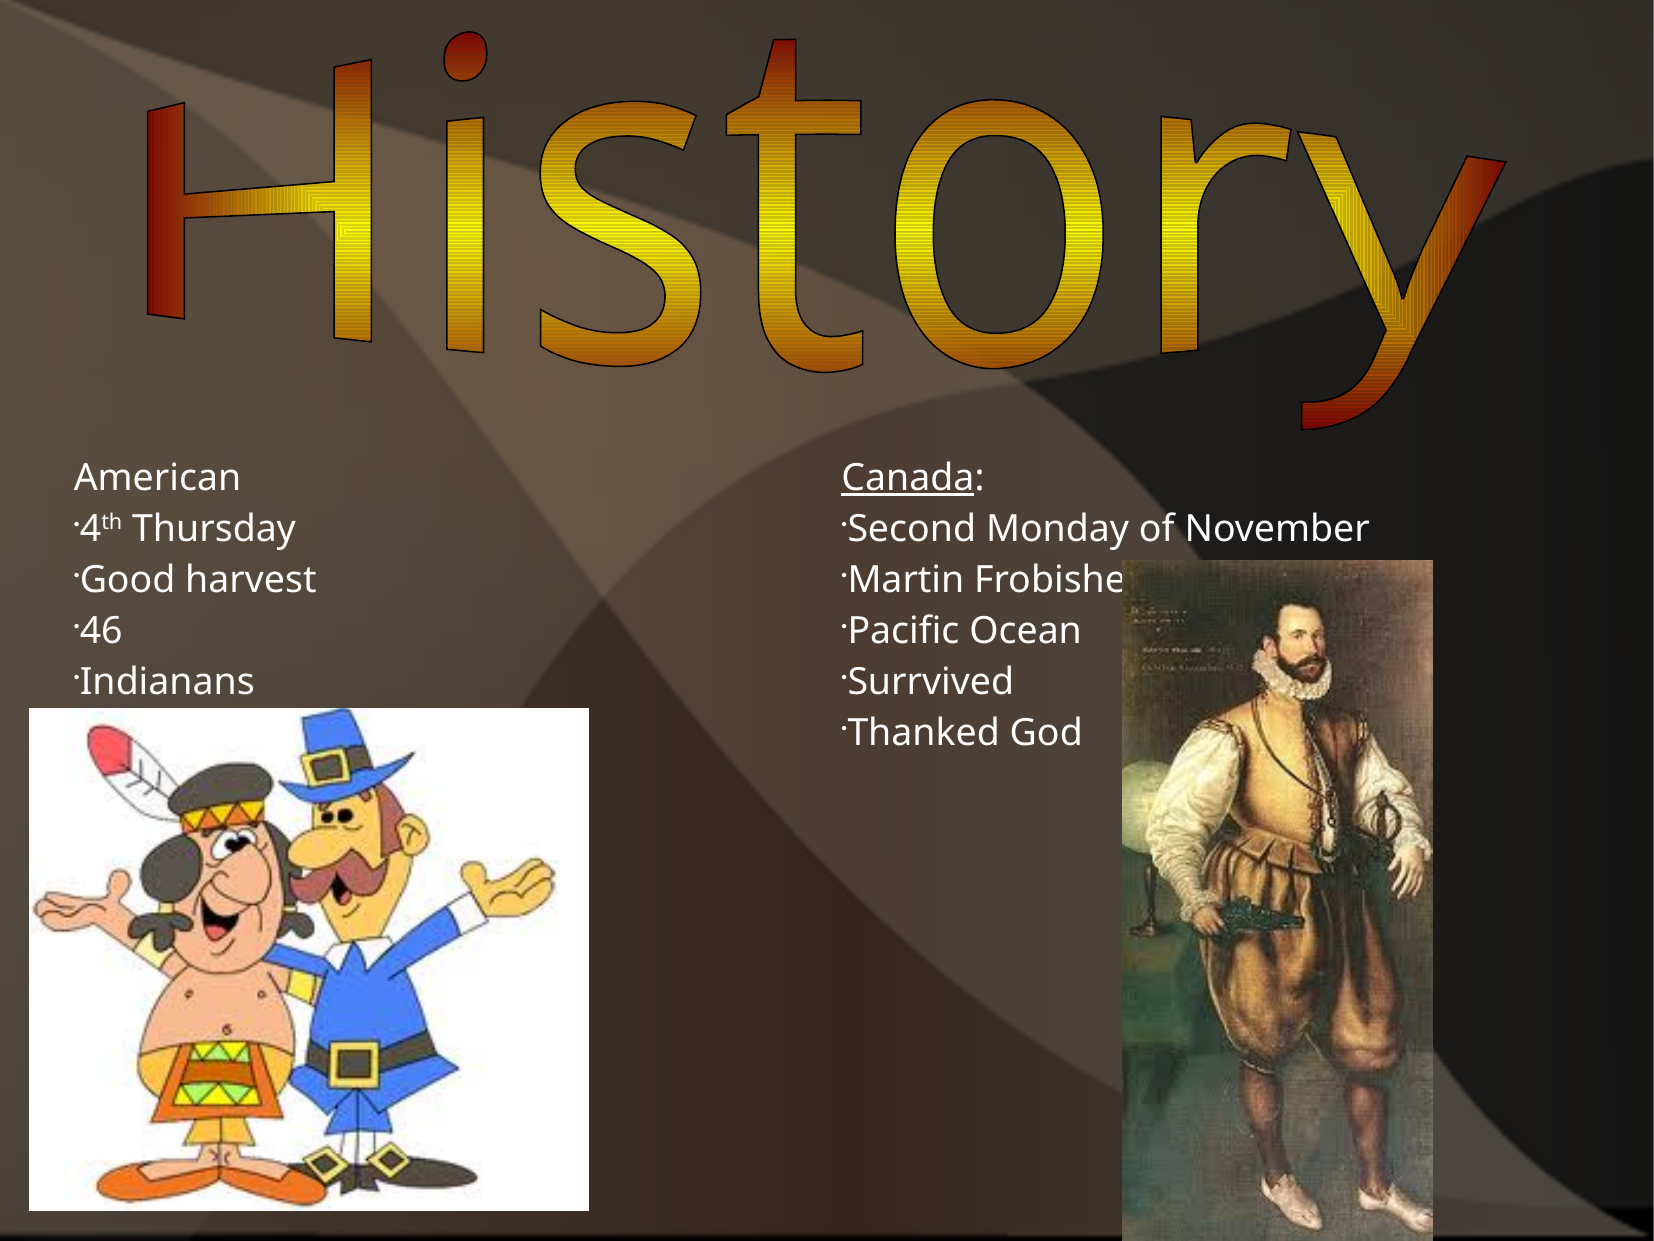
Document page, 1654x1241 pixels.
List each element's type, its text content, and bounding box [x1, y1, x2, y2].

text_box History [147, 59, 372, 342]
text_box History [446, 117, 484, 353]
text_box American 4th Thursday Good harvest 46 Indianans Abraham Lincon [59, 442, 739, 723]
text_box History [726, 39, 863, 373]
text_box History [444, 31, 487, 81]
text_box Canada: Second Monday of November Martin Frobisher Pacific Ocean Surrvived Thanked God [826, 442, 1625, 802]
text_box History [540, 101, 701, 367]
text_box History [1297, 131, 1506, 430]
text_box History [1161, 116, 1291, 354]
picture [0, 0, 1654, 1241]
text_box History [894, 99, 1104, 369]
